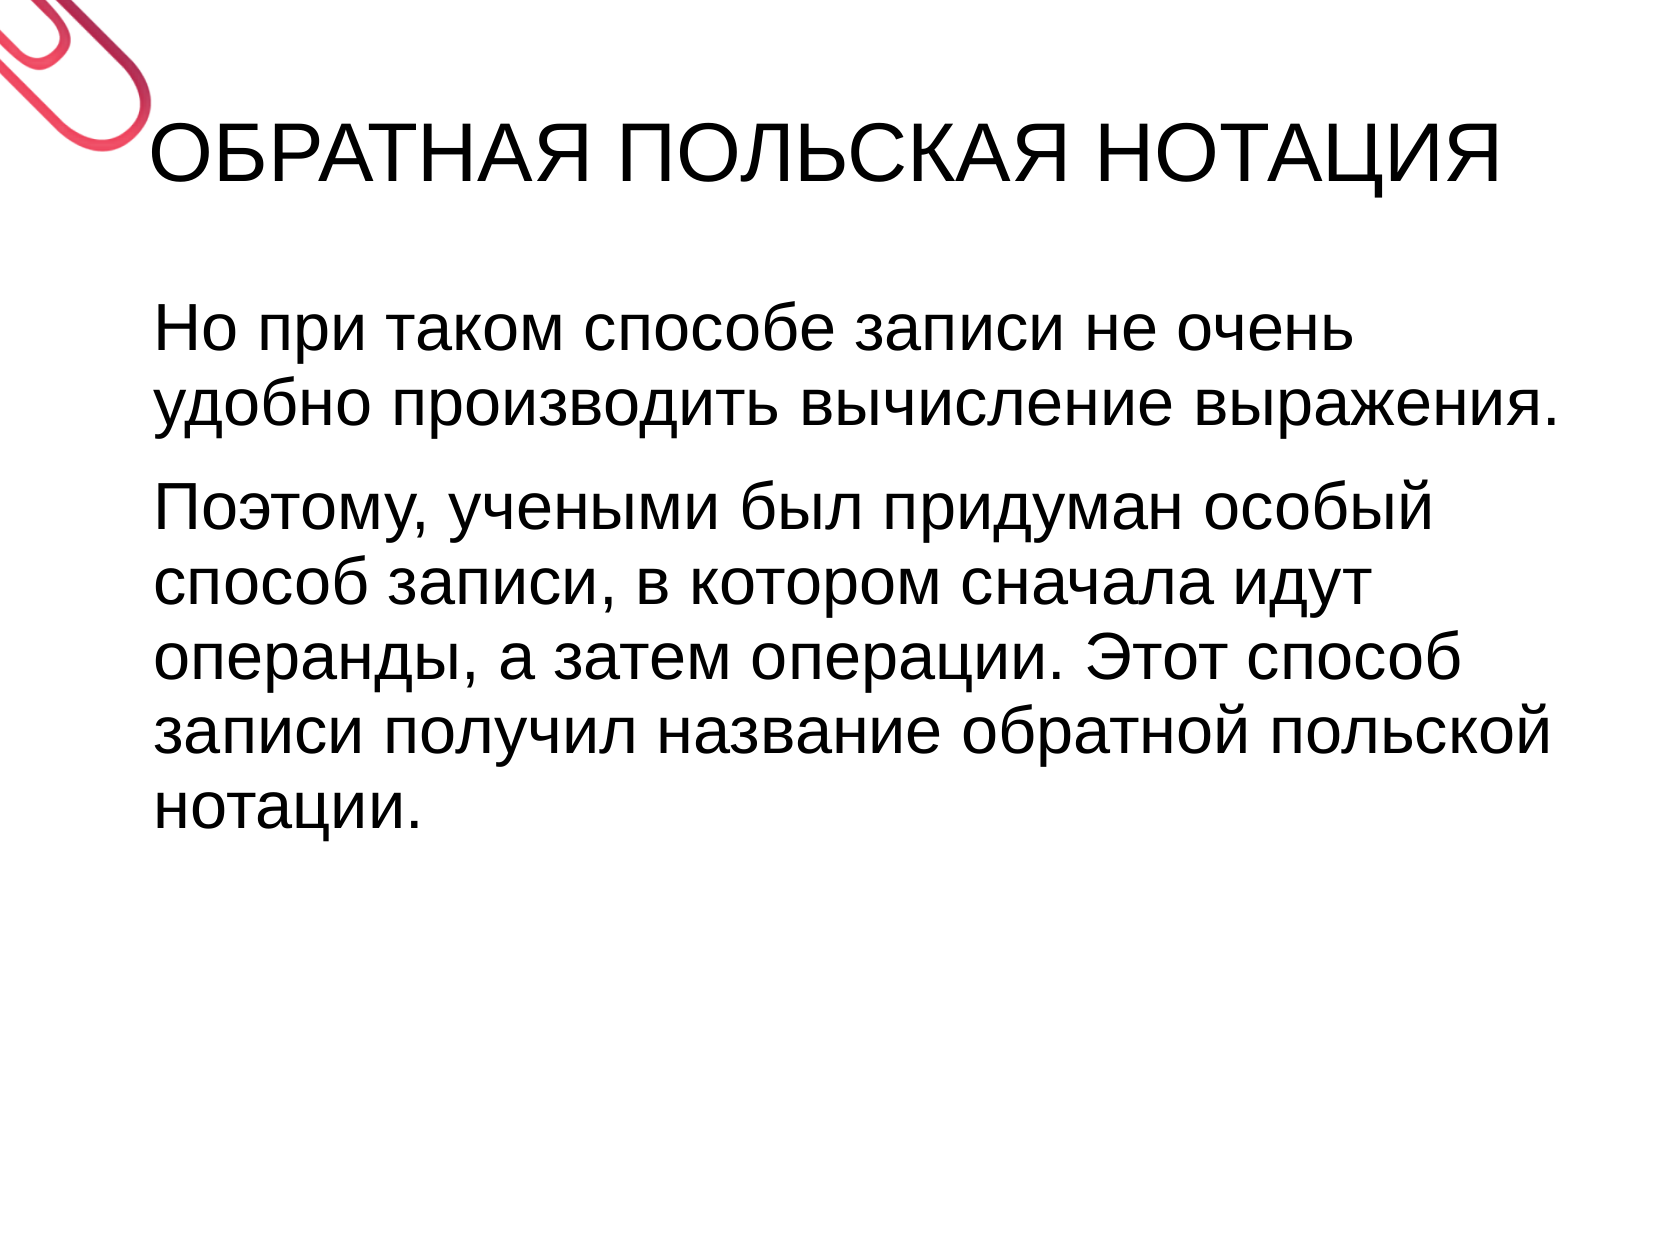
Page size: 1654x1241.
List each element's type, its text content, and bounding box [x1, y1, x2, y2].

list Но при таком способе записи не очень удобно производить вычисление выражения. Поэтому, учеными был придуман особый способ записи, в котором сначала идут операнды, а затем операции. Этот способ записи получил название обратной польской нотации. [82, 290, 1571, 1010]
picture [0, 0, 255, 255]
title ОБРАТНАЯ ПОЛЬСКАЯ НОТАЦИЯ [82, 49, 1571, 257]
